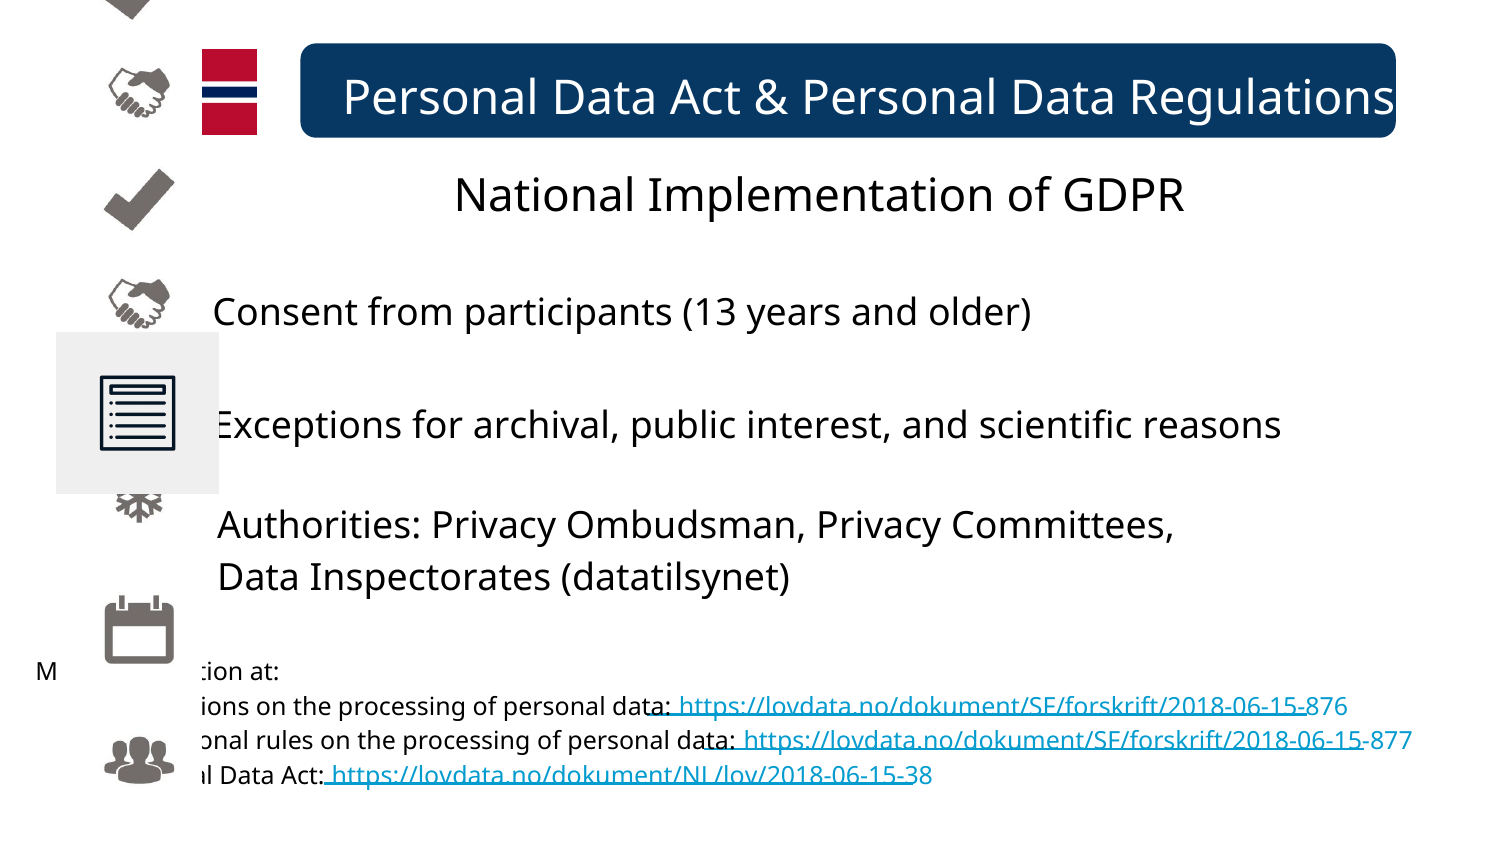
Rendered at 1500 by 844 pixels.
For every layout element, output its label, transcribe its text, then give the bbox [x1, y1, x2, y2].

text_box More information at: [35, 654, 56, 684]
text_box More information at: [202, 654, 292, 684]
text_box Consent from participants (13 years and older) [212, 285, 1097, 330]
text_box [0, 0, 1500, 844]
text_box Transitional rules on the processing of personal data: https://lovdata.no/dokument/SF/forskrift/2018-06-15-877 [202, 723, 1499, 753]
text_box Personal Data Act & Personal Data Regulations [342, 63, 1489, 119]
text_box National Implementation of GDPR [453, 162, 1226, 217]
text_box Authorities: Privacy Ombudsman, Privacy Committees, [217, 498, 1248, 543]
text_box Exceptions for archival, public interest, and scientific reasons [219, 398, 1368, 442]
text_box Data Inspectorates (datatilsynet) [217, 550, 839, 595]
text_box Personal Data Act: https://lovdata.no/dokument/NL/lov/2018-06-15-38 [202, 757, 989, 787]
picture [56, 0, 257, 802]
text_box Regulations on the processing of personal data: https://lovdata.no/dokument/SF/forskrift/2018-06-15-876 [202, 688, 1430, 718]
